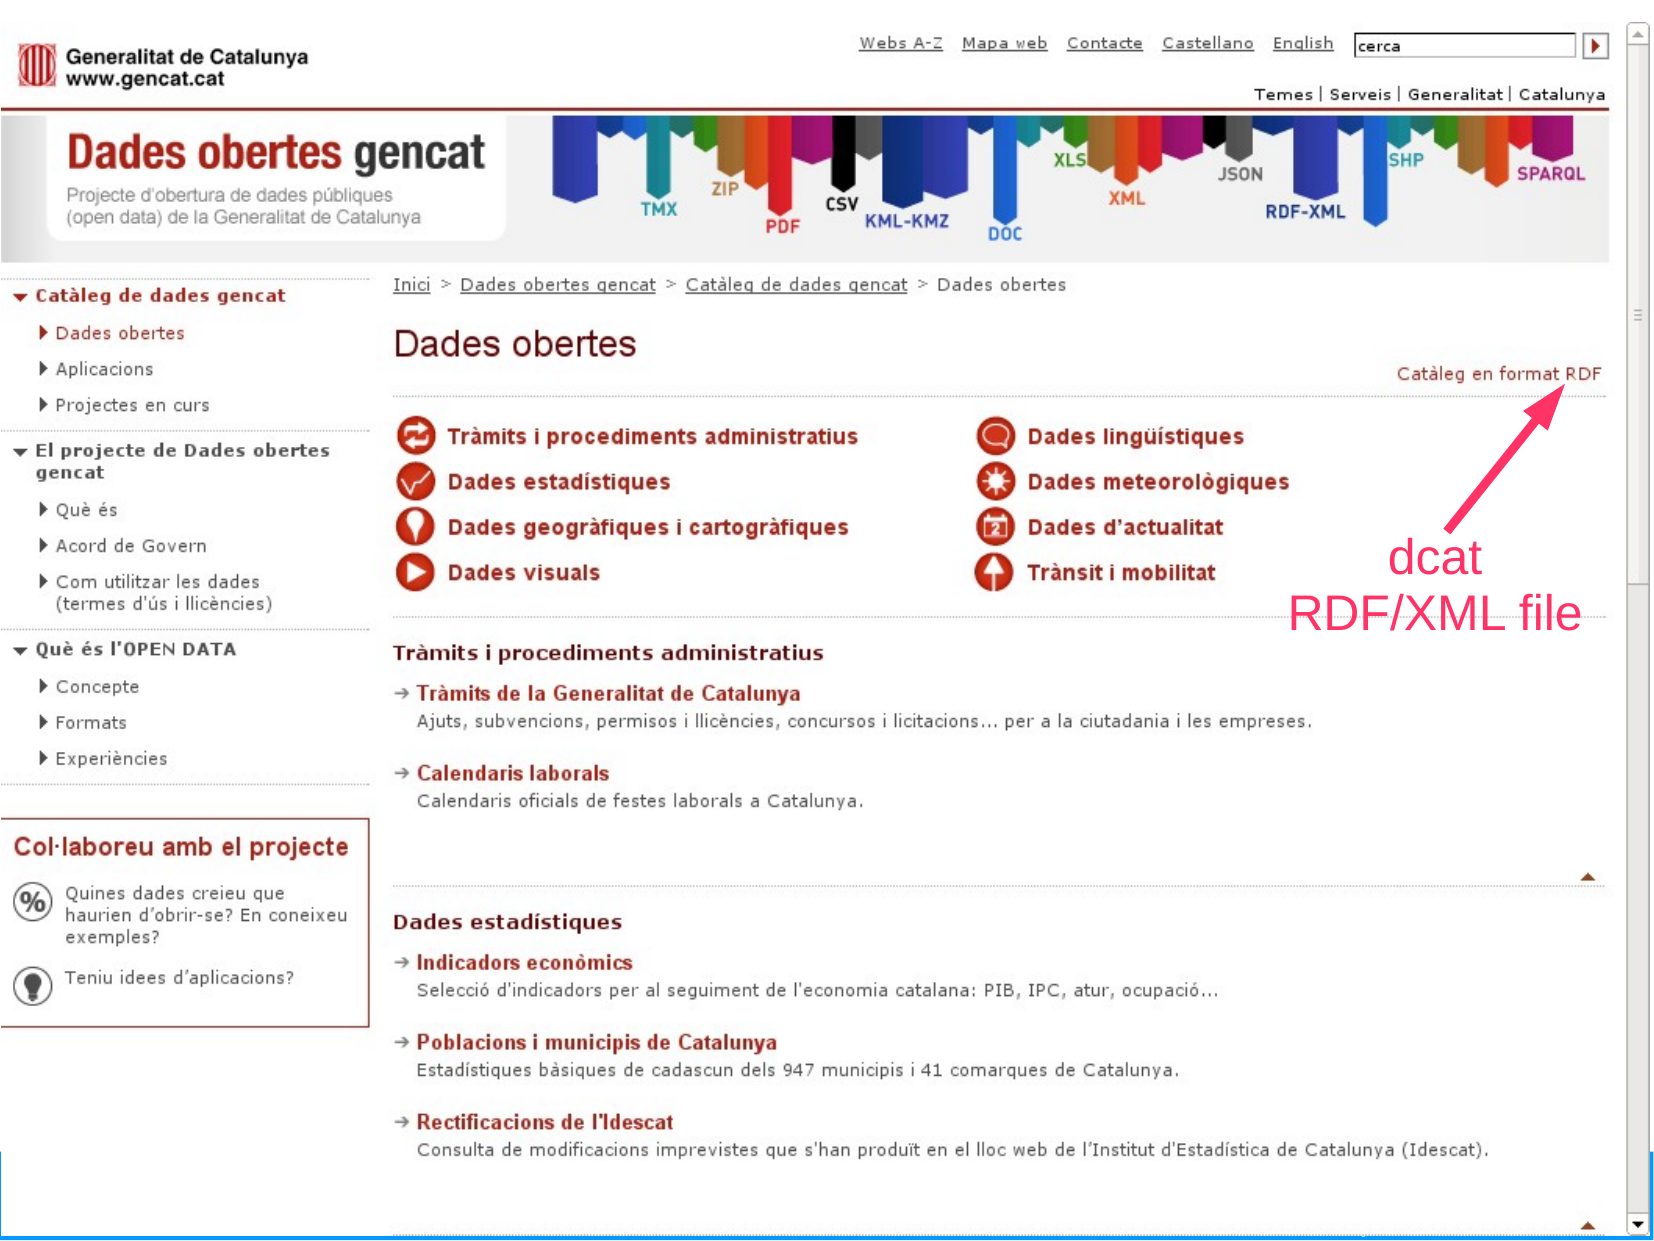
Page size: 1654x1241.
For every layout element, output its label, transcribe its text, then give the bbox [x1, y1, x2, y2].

picture [1, 22, 1650, 1236]
text_box dcat RDF/XML file [1272, 521, 1598, 649]
